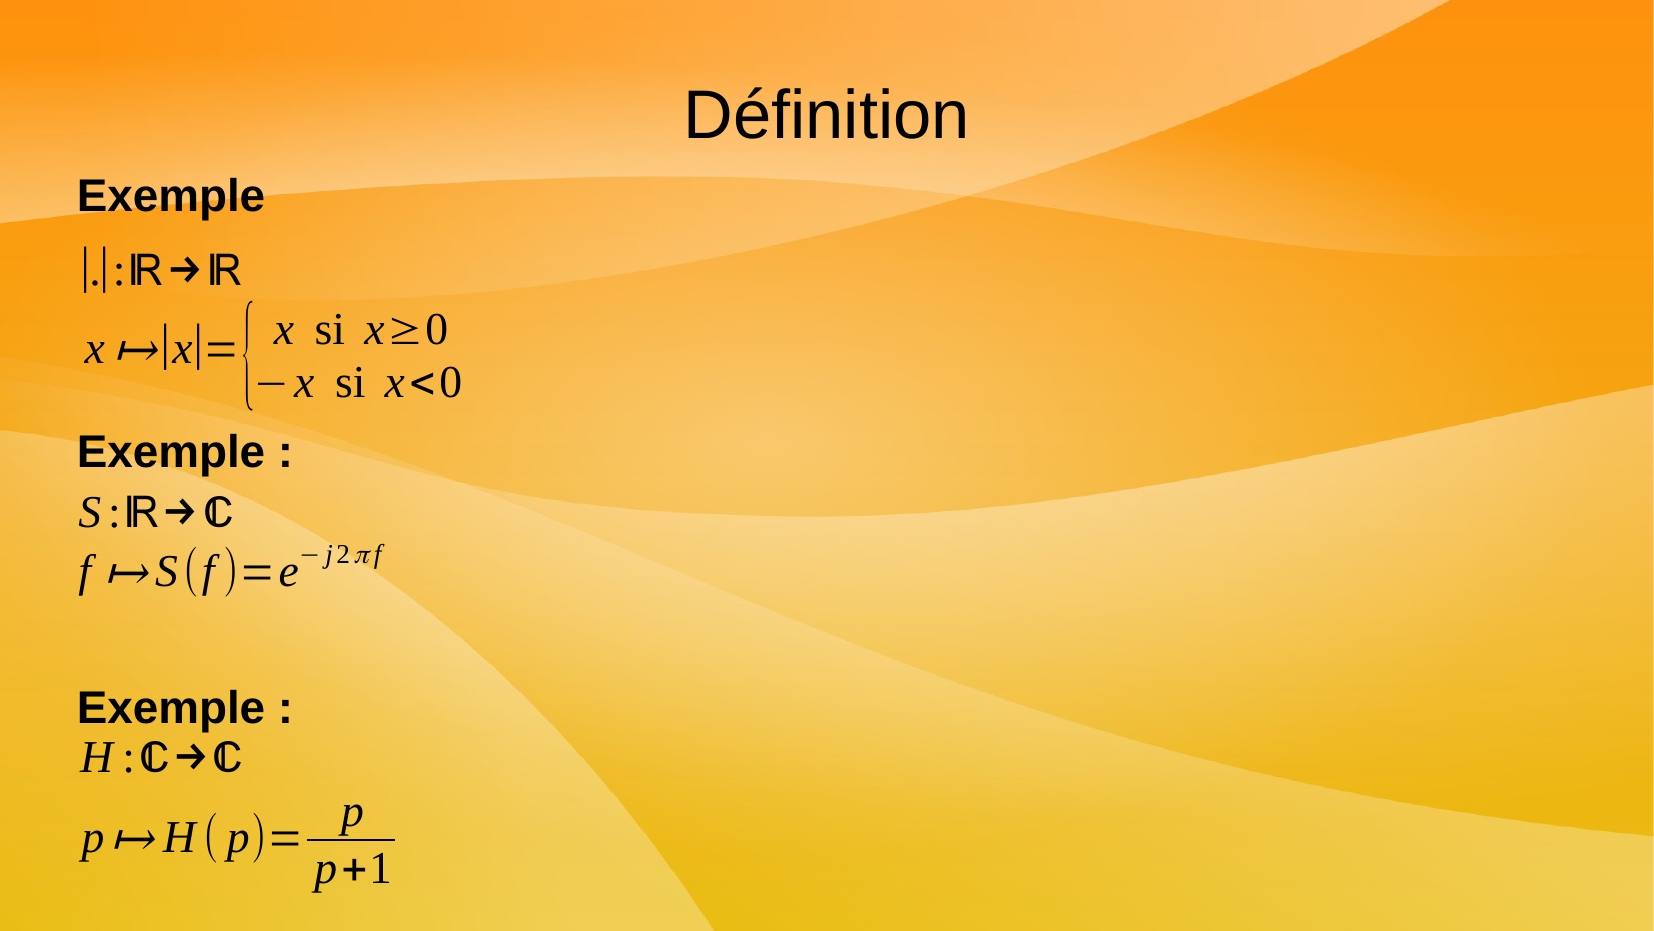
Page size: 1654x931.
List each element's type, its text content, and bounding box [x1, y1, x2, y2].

chart [76, 732, 398, 894]
picture [0, 0, 1654, 931]
subtitle Exemple Exemple : Exemple : [76, 169, 1565, 918]
chart [76, 244, 466, 413]
title Définition [82, 37, 1571, 193]
chart [76, 486, 386, 601]
